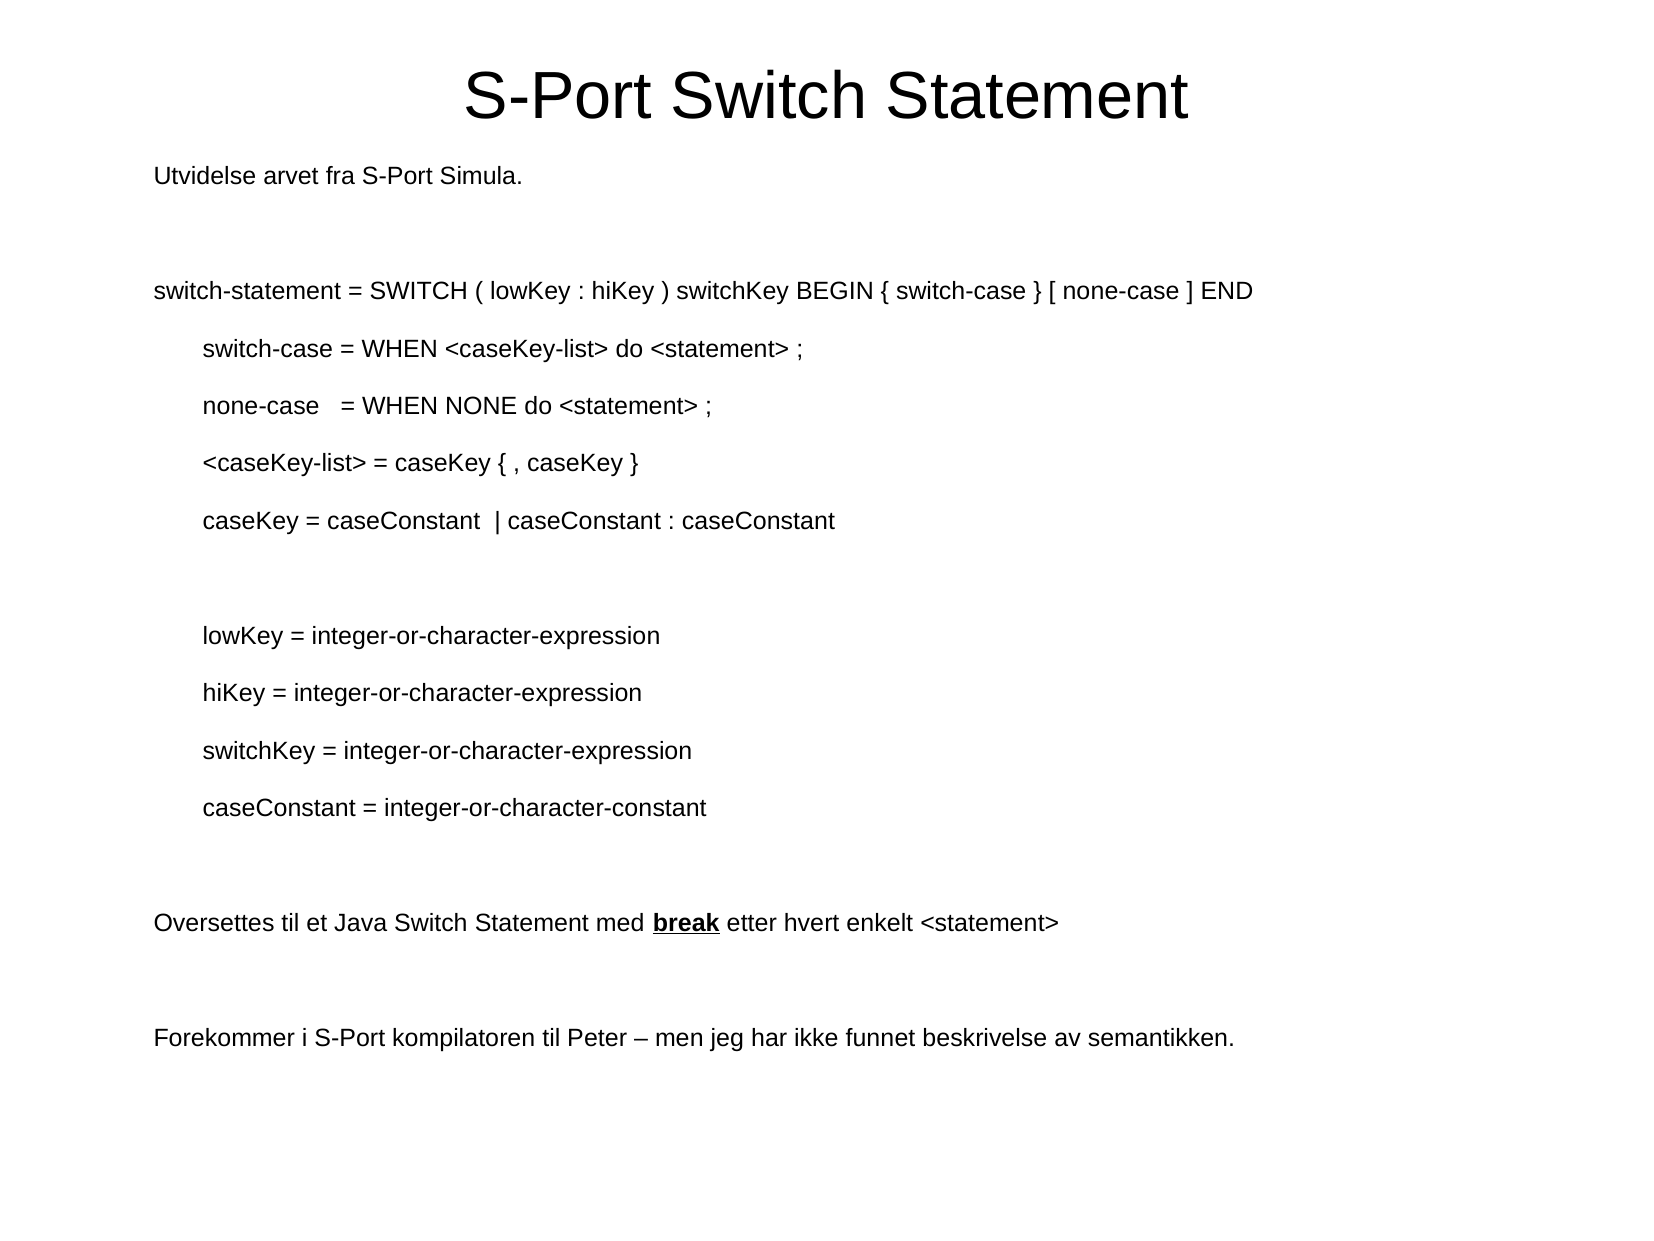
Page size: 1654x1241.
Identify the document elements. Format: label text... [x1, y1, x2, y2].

title S-Port Switch Statement [82, 49, 1571, 142]
list Utvidelse arvet fra S-Port Simula. switch-statement = SWITCH ( lowKey : hiKey ) switchKey BEGIN { switch-case } [ none-case ] END switch-case = WHEN <caseKey-list> do <statement> ; none-case = WHEN NONE do <statement> ; <caseKey-list> = caseKey { , caseKey } caseKey = caseConstant | caseConstant : caseConstant lowKey = integer-or-character-expression hiKey = integer-or-character-expression switchKey = integer-or-character-expression caseConstant = integer-or-character-constant Oversettes til et Java Switch Statement med break etter hvert enkelt <statement> Forekommer i S-Port kompilatoren til Peter – men jeg har ikke funnet beskrivelse av semantikken. [82, 161, 1571, 1217]
